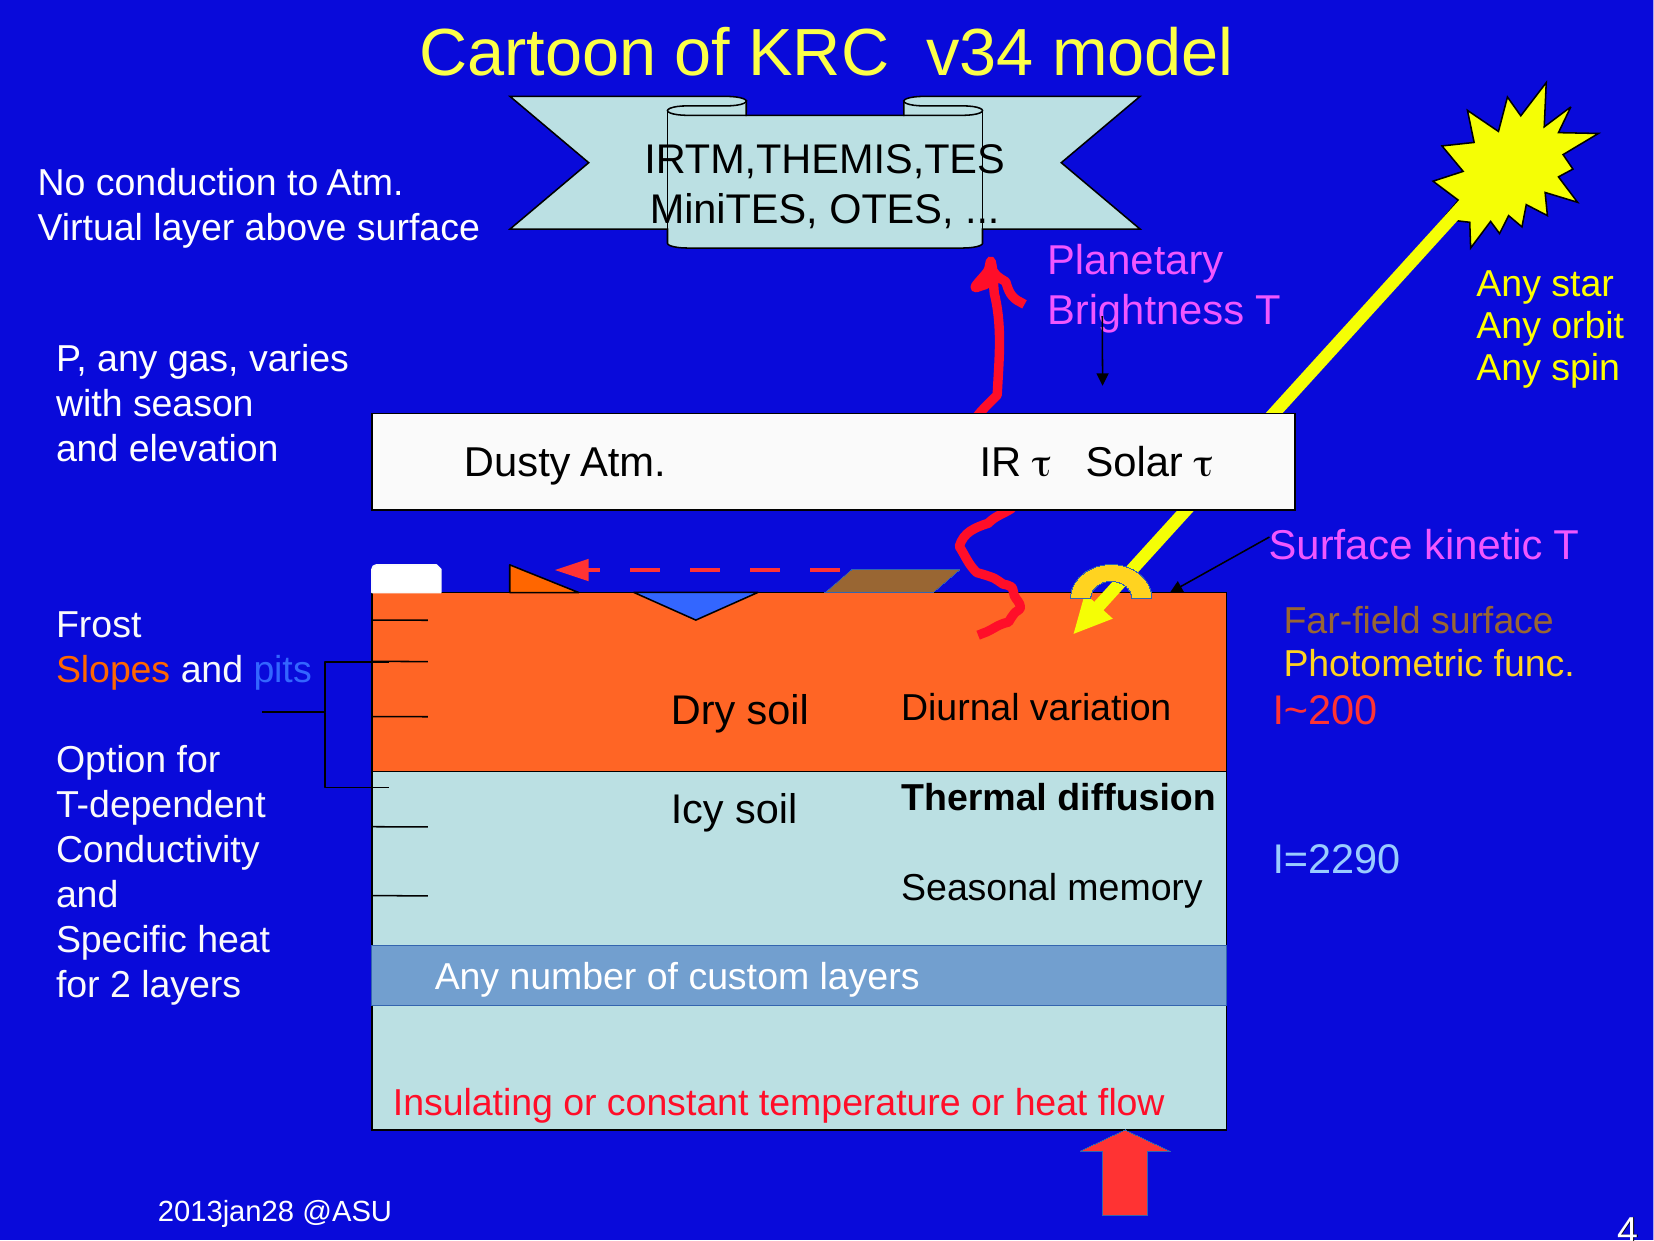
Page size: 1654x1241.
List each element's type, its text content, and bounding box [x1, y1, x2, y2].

text_box Diurnal variation Thermal diffusion Seasonal memory [886, 675, 1232, 916]
text_box 2013jan28 @ASU [27, 1184, 523, 1241]
text_box Planetary Brightness T [1032, 225, 1306, 391]
text_box [1080, 1129, 1171, 1216]
text_box Frost Slopes and pits Option for T-dependent Conductivity and Specific heat for 2 layers [41, 592, 328, 1013]
text_box Dusty Atm. [449, 427, 681, 493]
text_box Any number of custom layers [420, 948, 935, 1006]
text_box IRTM,THEMIS,TES MiniTES, OTES, ... [510, 96, 1141, 249]
text_box [1433, 82, 1599, 249]
text_box I~200 I=2290 [1257, 675, 1416, 890]
text_box No conduction to Atm. Virtual layer above surface [22, 149, 511, 256]
text_box Dry soil Icy soil [656, 675, 824, 840]
text_box Insulating or constant temperature or heat flow [378, 1070, 1180, 1131]
text_box P, any gas, varies with season and elevation [41, 326, 375, 477]
text_box Any star Any orbit Any spin [1461, 255, 1640, 396]
text_box Far-field surface Photometric func. [1268, 592, 1591, 736]
text_box [371, 564, 1227, 1130]
text_box <number> [1391, 1198, 1653, 1241]
text_box Cartoon of KRC v34 model [124, 0, 1530, 101]
text_box Surface kinetic T [1253, 509, 1654, 576]
text_box IR  Solar  [964, 427, 1228, 493]
text_box [371, 413, 1296, 510]
